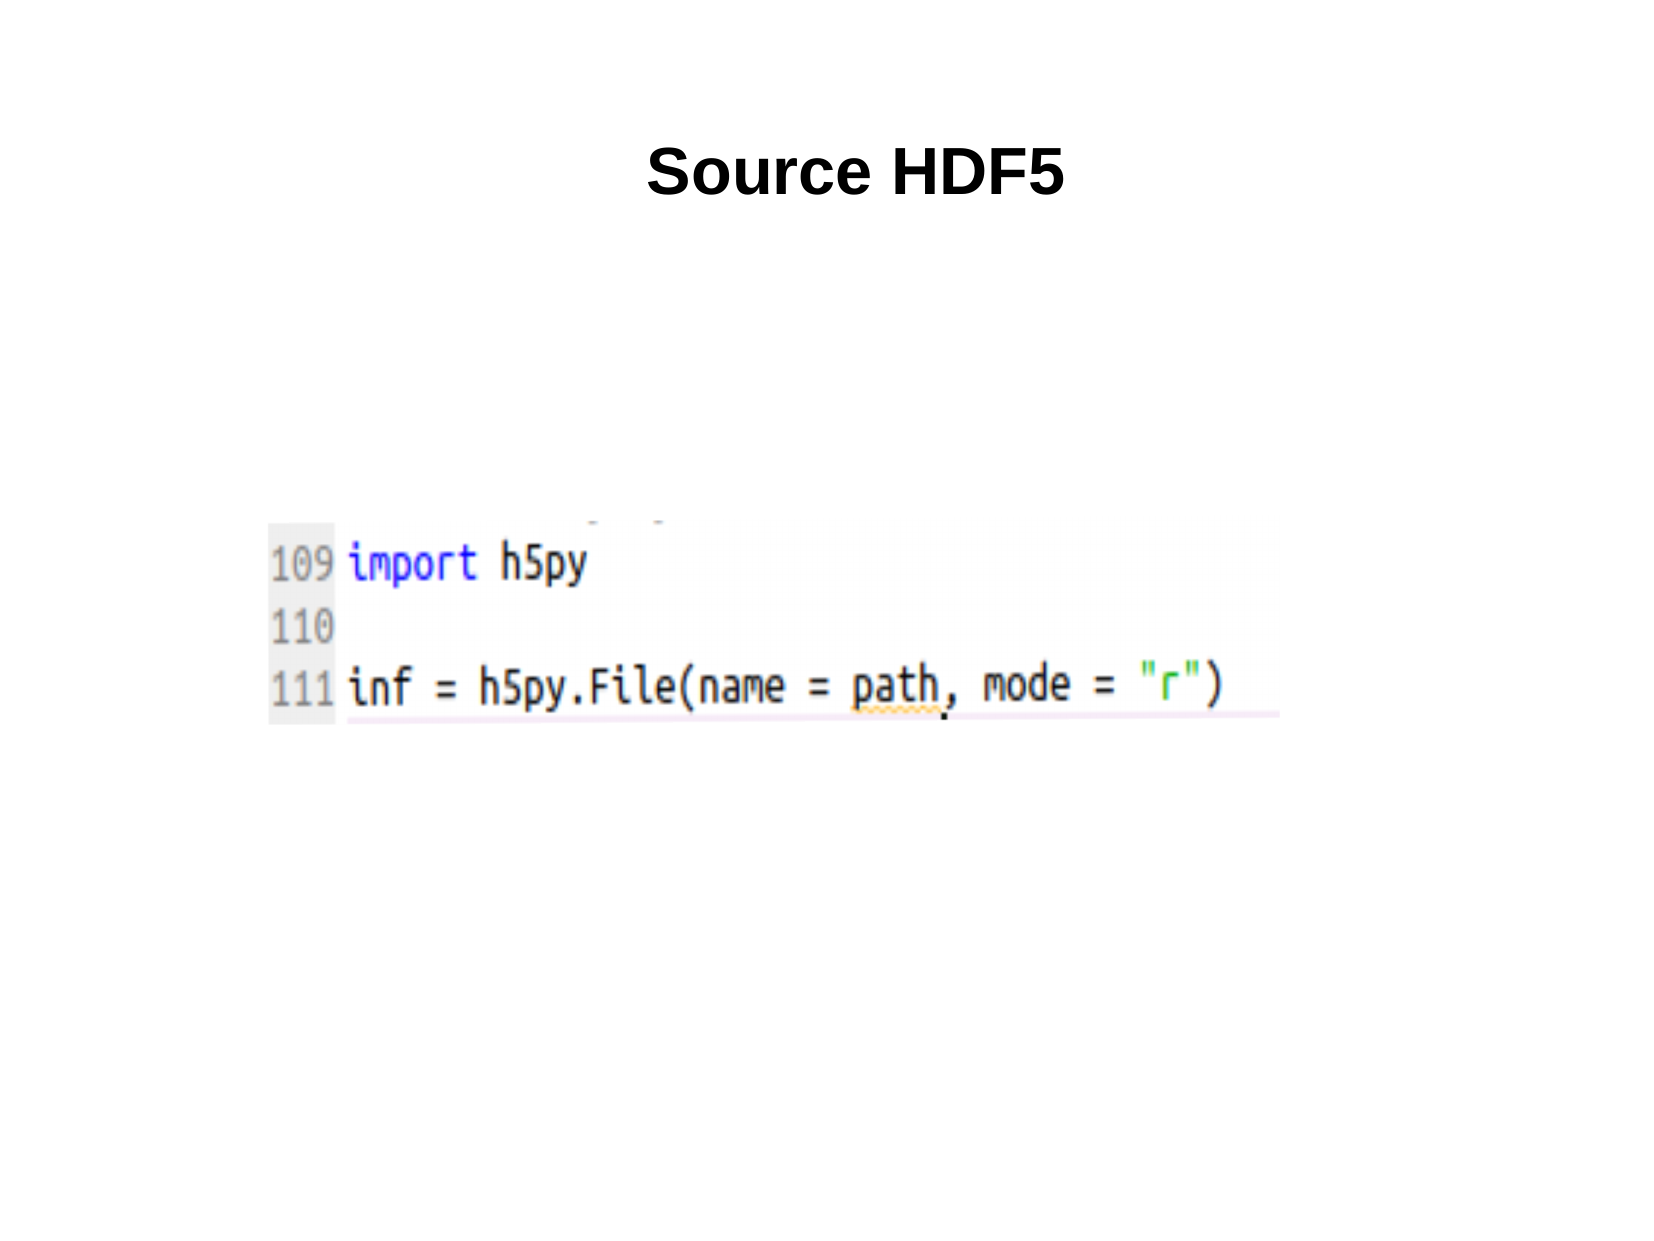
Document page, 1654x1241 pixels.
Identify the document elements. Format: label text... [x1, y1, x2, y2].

text_box Source HDF5 [330, 126, 1382, 457]
picture [267, 515, 1280, 726]
